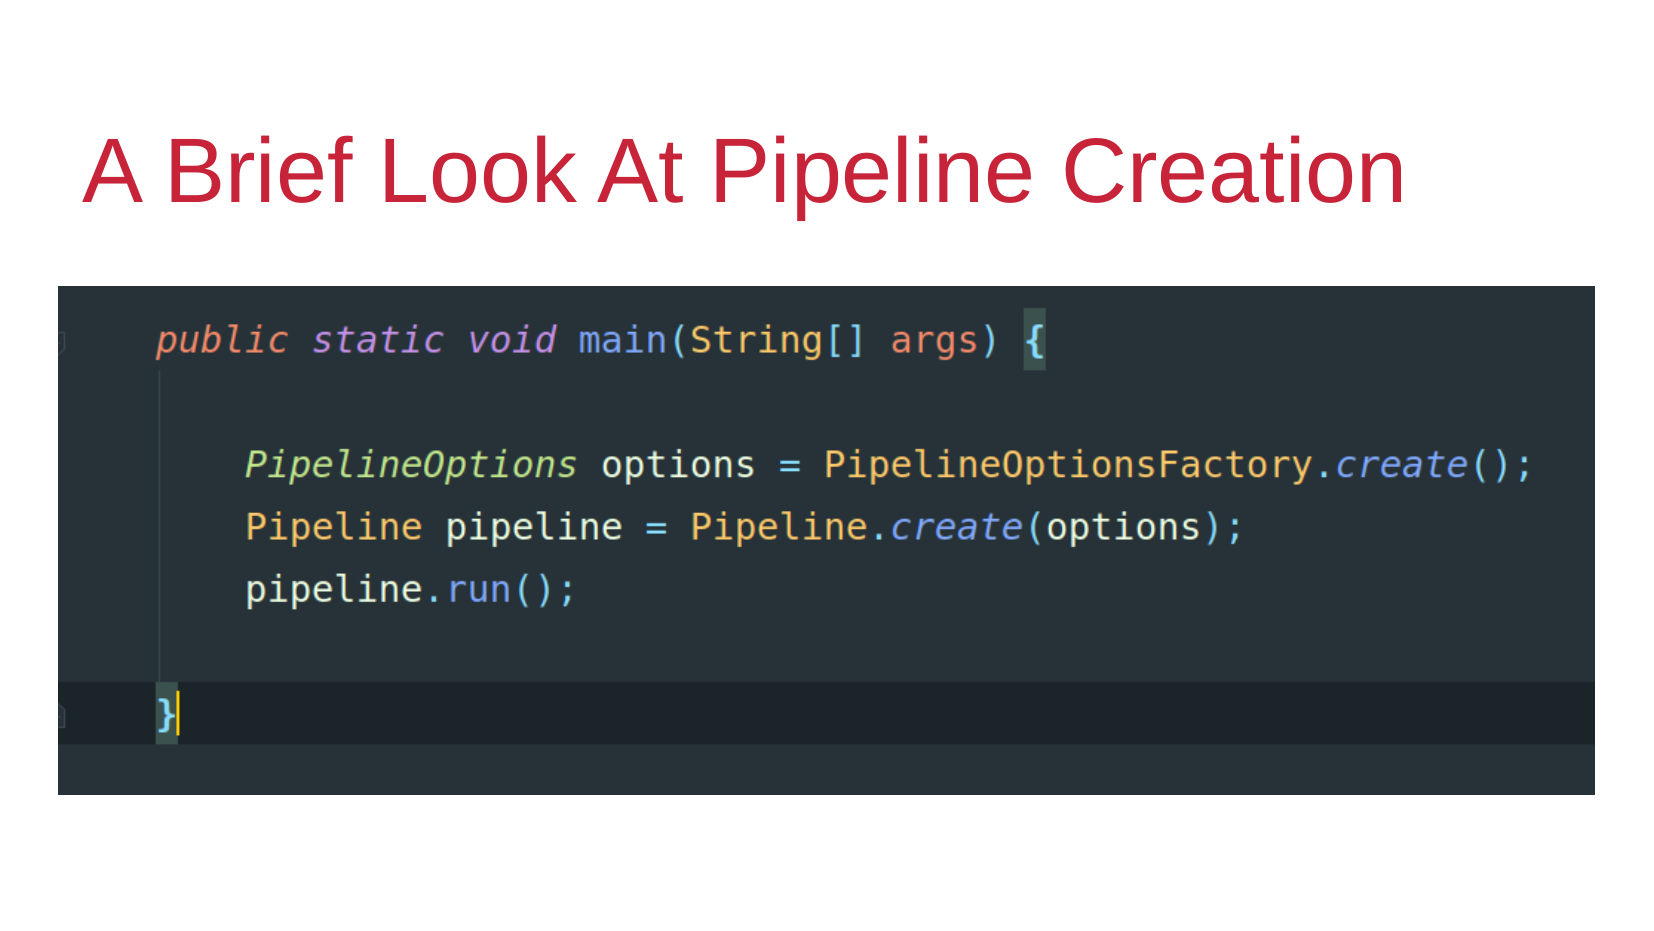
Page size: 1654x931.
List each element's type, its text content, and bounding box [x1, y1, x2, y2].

title A Brief Look At Pipeline Creation [82, 92, 1571, 249]
picture [58, 286, 1595, 796]
